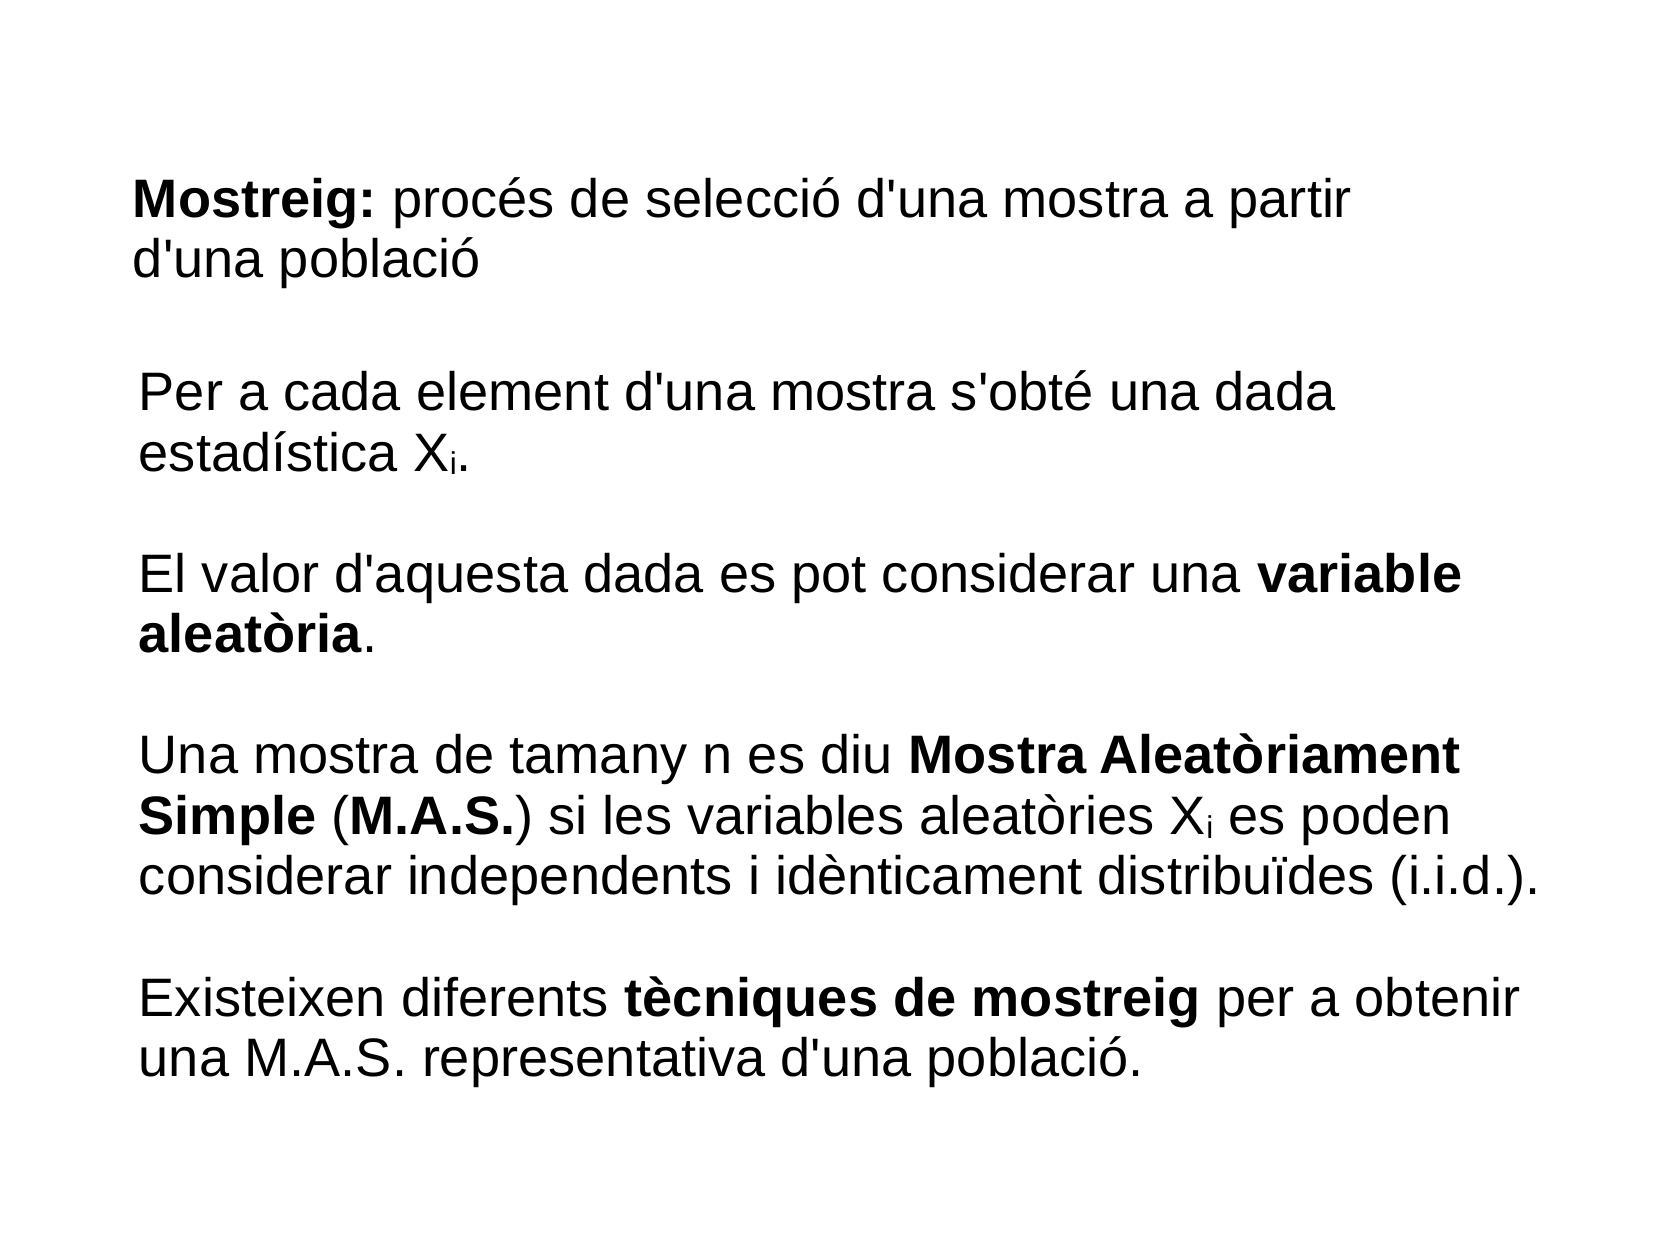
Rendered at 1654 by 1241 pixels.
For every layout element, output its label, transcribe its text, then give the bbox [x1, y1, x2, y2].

text_box Per a cada element d'una mostra s'obté una dada estadística Xi. El valor d'aquesta dada es pot considerar una variable aleatòria. Una mostra de tamany n es diu Mostra Aleatòriament Simple (M.A.S.) si les variables aleatòries Xi es poden considerar independents i idènticament distribuïdes (i.i.d.). Existeixen diferents tècniques de mostreig per a obtenir una M.A.S. representativa d'una població. [124, 354, 1571, 1140]
text_box Mostreig: procés de selecció d'una mostra a partir d'una població [118, 160, 1506, 299]
